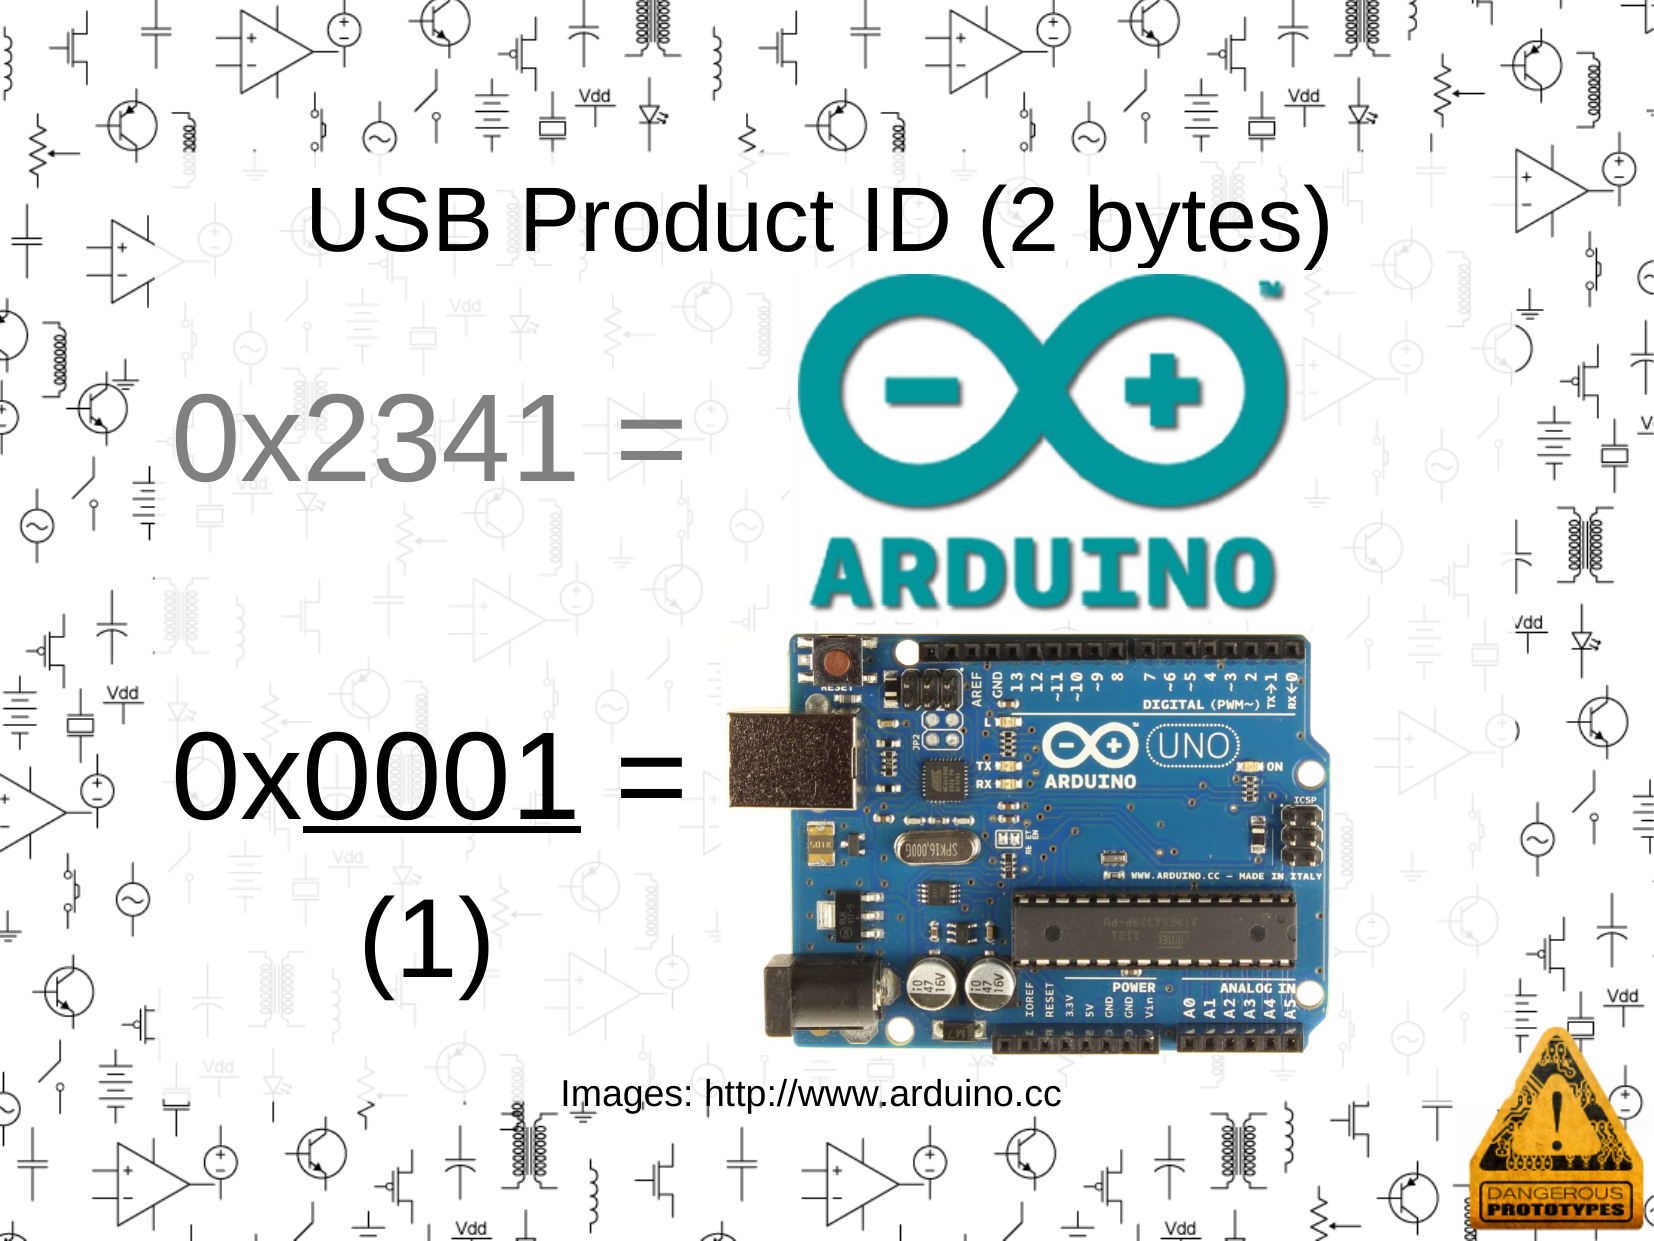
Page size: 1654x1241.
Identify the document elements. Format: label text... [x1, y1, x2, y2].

text_box Images: http://www.arduino.cc [545, 1065, 1120, 1123]
text_box 0x2341 = 0x0001 = (1) [170, 186, 1529, 1159]
text_box USB Product ID (2 bytes) [135, 117, 1506, 325]
picture [0, 0, 1654, 1241]
